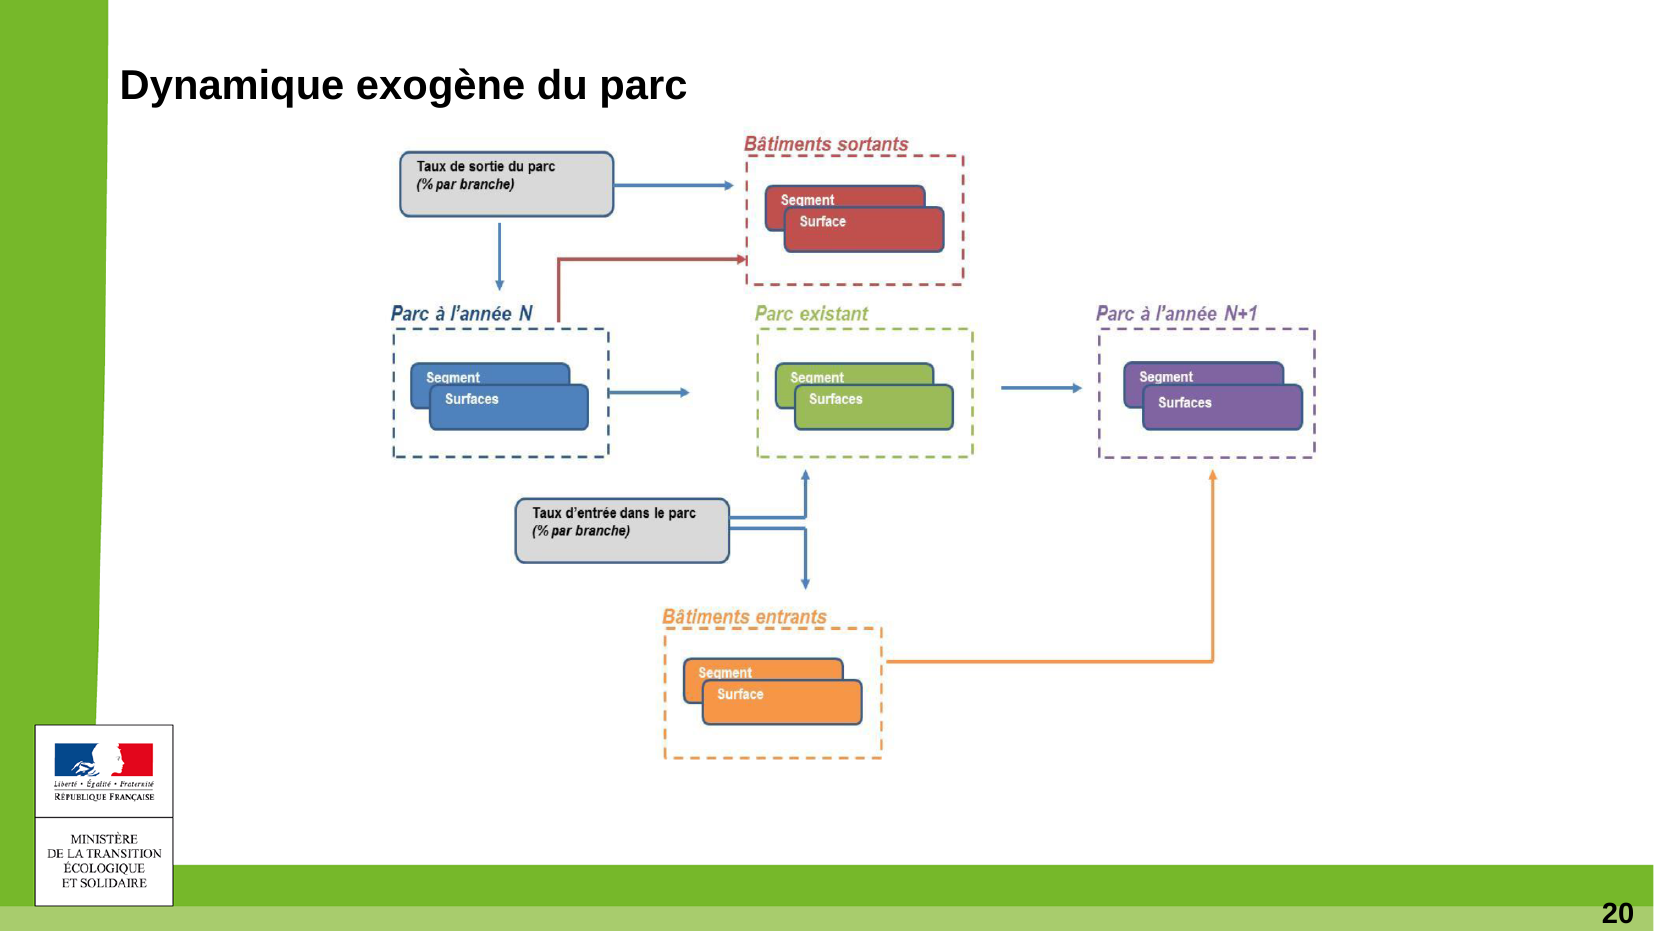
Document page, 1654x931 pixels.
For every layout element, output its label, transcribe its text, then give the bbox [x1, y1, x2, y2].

list [186, 123, 1517, 837]
title Dynamique exogène du parc [119, 25, 1608, 145]
picture [0, 0, 1654, 931]
